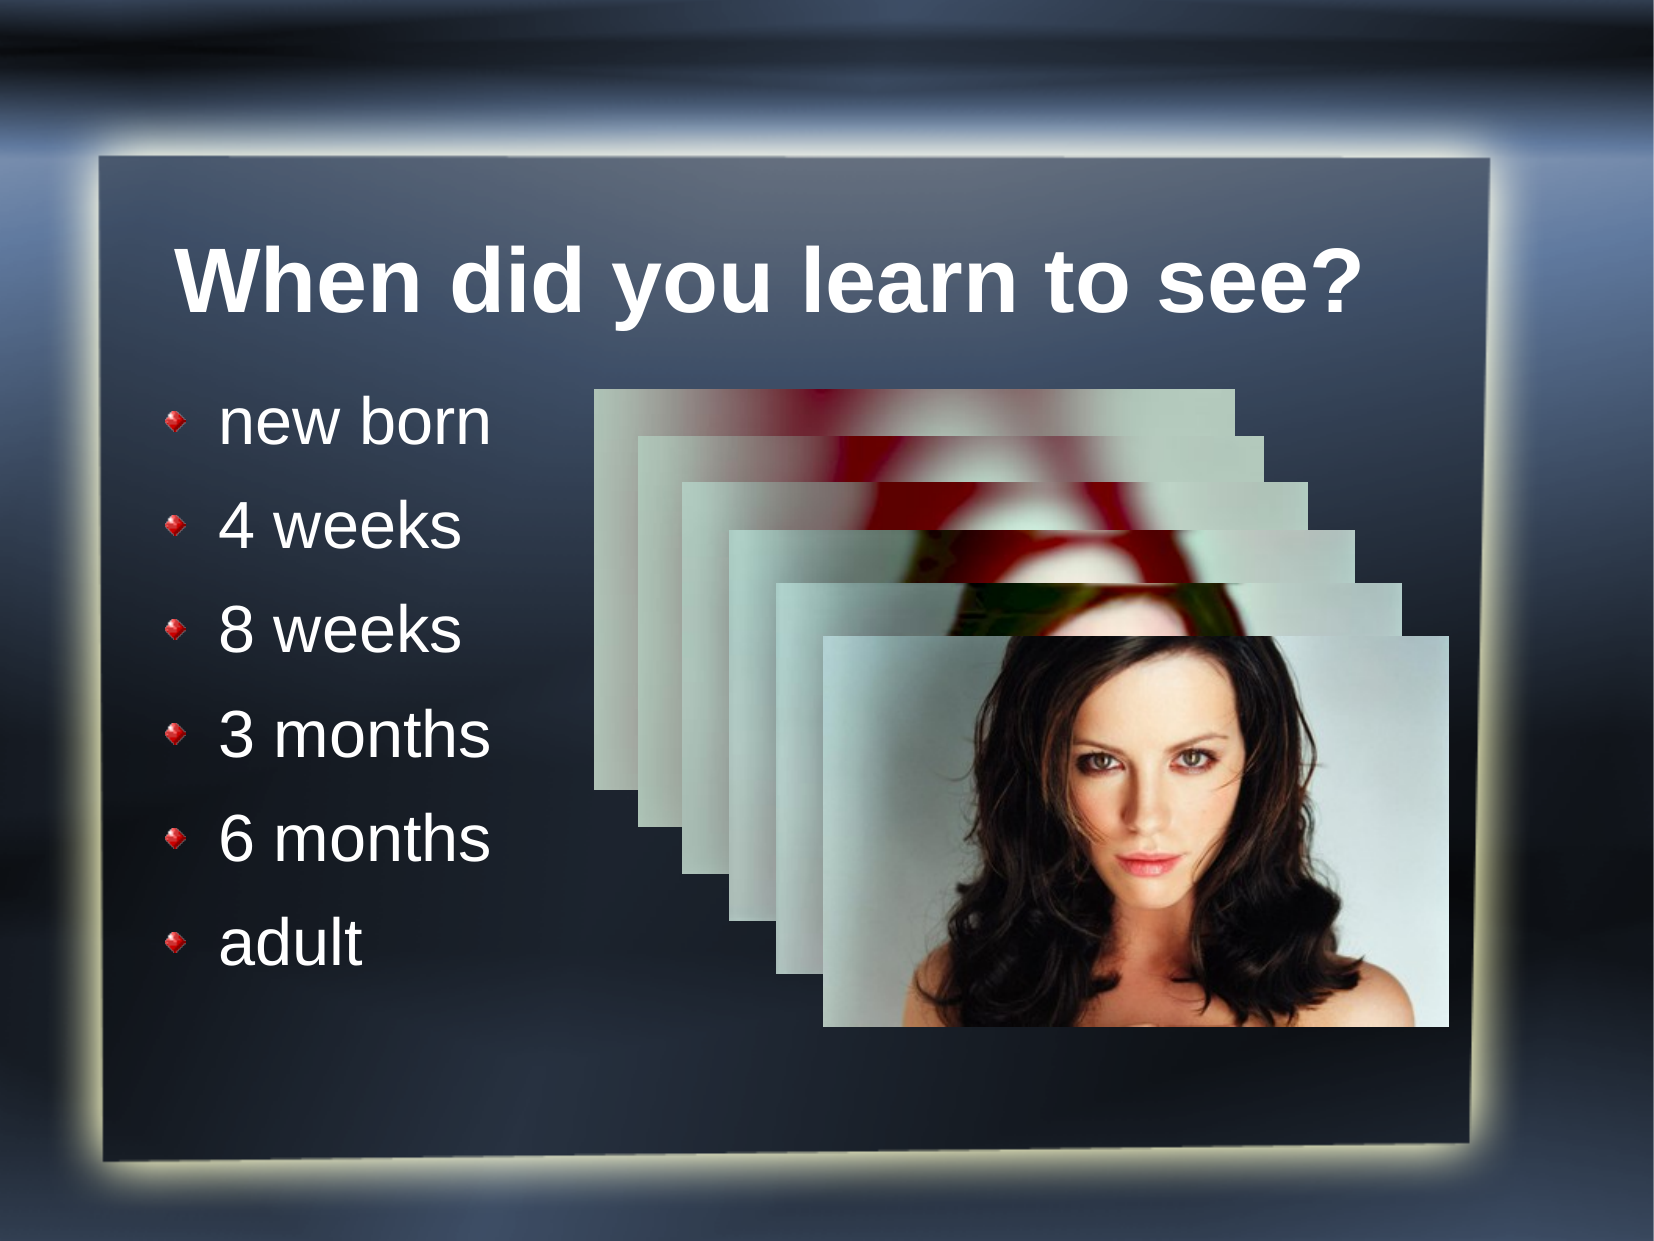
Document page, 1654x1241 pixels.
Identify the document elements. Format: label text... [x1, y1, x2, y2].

title When did you learn to see? [124, 177, 1418, 384]
picture [0, 0, 1654, 1241]
list new born 4 weeks 8 weeks 3 months 6 months adult [147, 383, 739, 1123]
